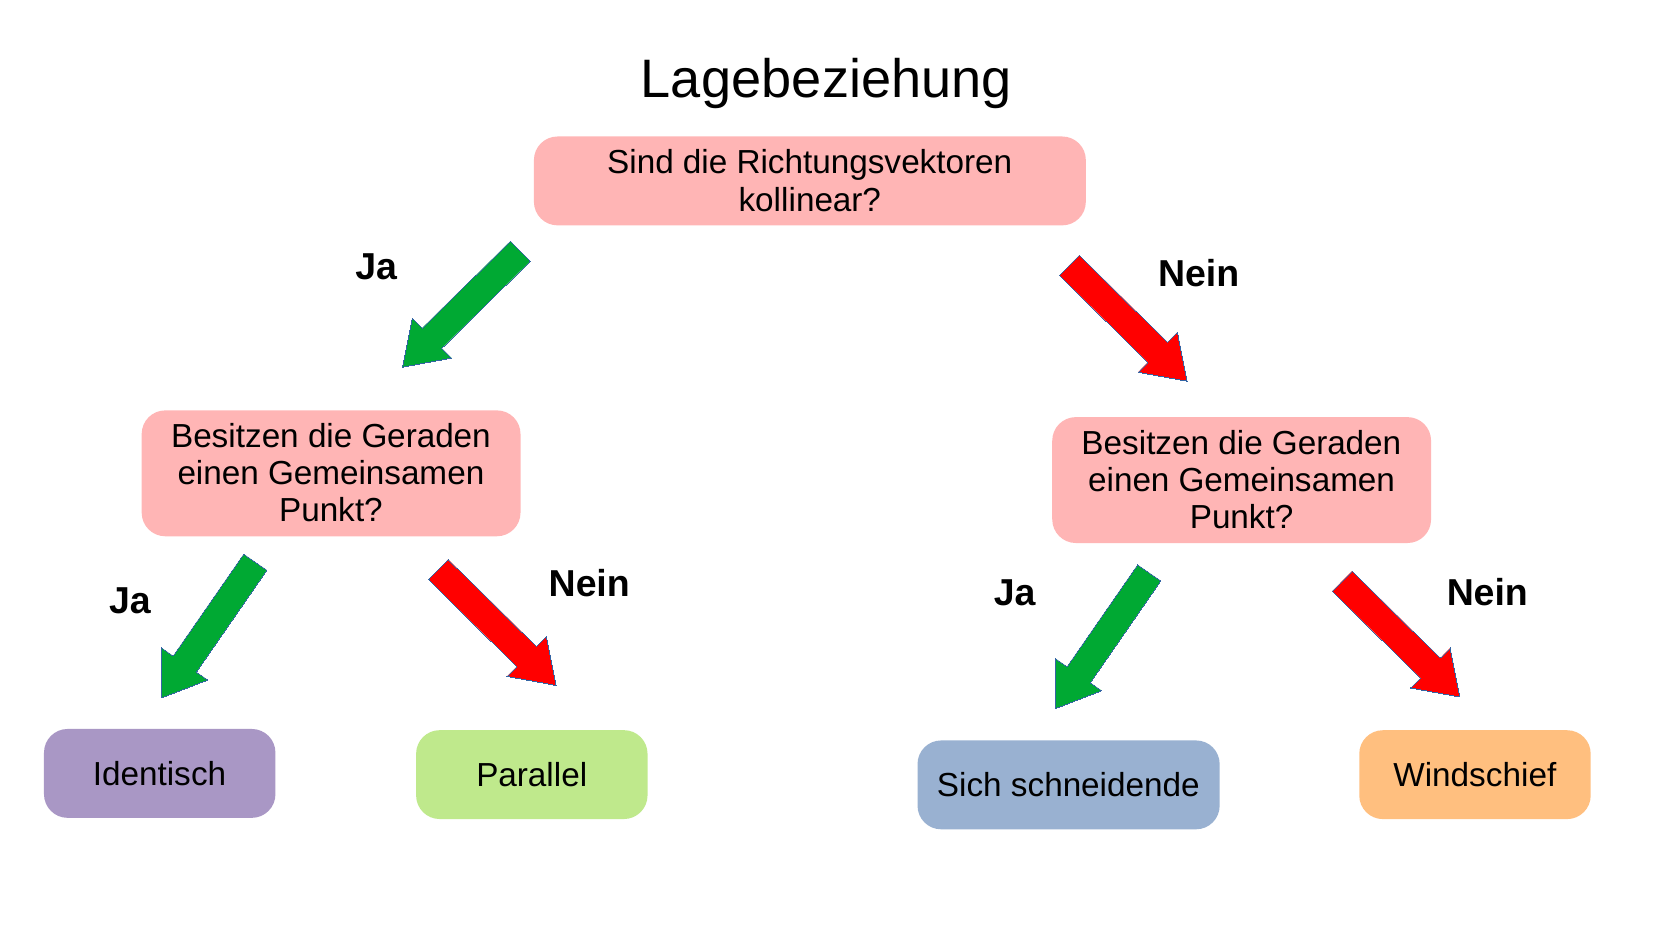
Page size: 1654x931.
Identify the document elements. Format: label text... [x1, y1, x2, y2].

text_box Identisch [43, 728, 276, 818]
text_box Ja [340, 238, 420, 296]
text_box [1059, 255, 1188, 382]
text_box Sich schneidende [917, 740, 1220, 830]
text_box [1055, 564, 1161, 709]
text_box [161, 554, 267, 698]
text_box Besitzen die Geraden einen Gemeinsamen Punkt? [141, 410, 521, 537]
text_box Windschief [1359, 730, 1591, 820]
text_box Nein [1432, 564, 1566, 664]
text_box Besitzen die Geraden einen Gemeinsamen Punkt? [1052, 417, 1432, 544]
text_box Ja [94, 572, 174, 630]
text_box [428, 559, 557, 686]
text_box Nein [1143, 245, 1278, 345]
text_box [402, 241, 531, 368]
text_box [1332, 571, 1460, 697]
text_box Parallel [416, 730, 648, 820]
text_box Ja [979, 564, 1058, 622]
text_box Nein [534, 555, 668, 655]
title Lagebeziehung [82, 37, 1571, 121]
text_box Sind die Richtungsvektoren kollinear? [533, 136, 1086, 226]
